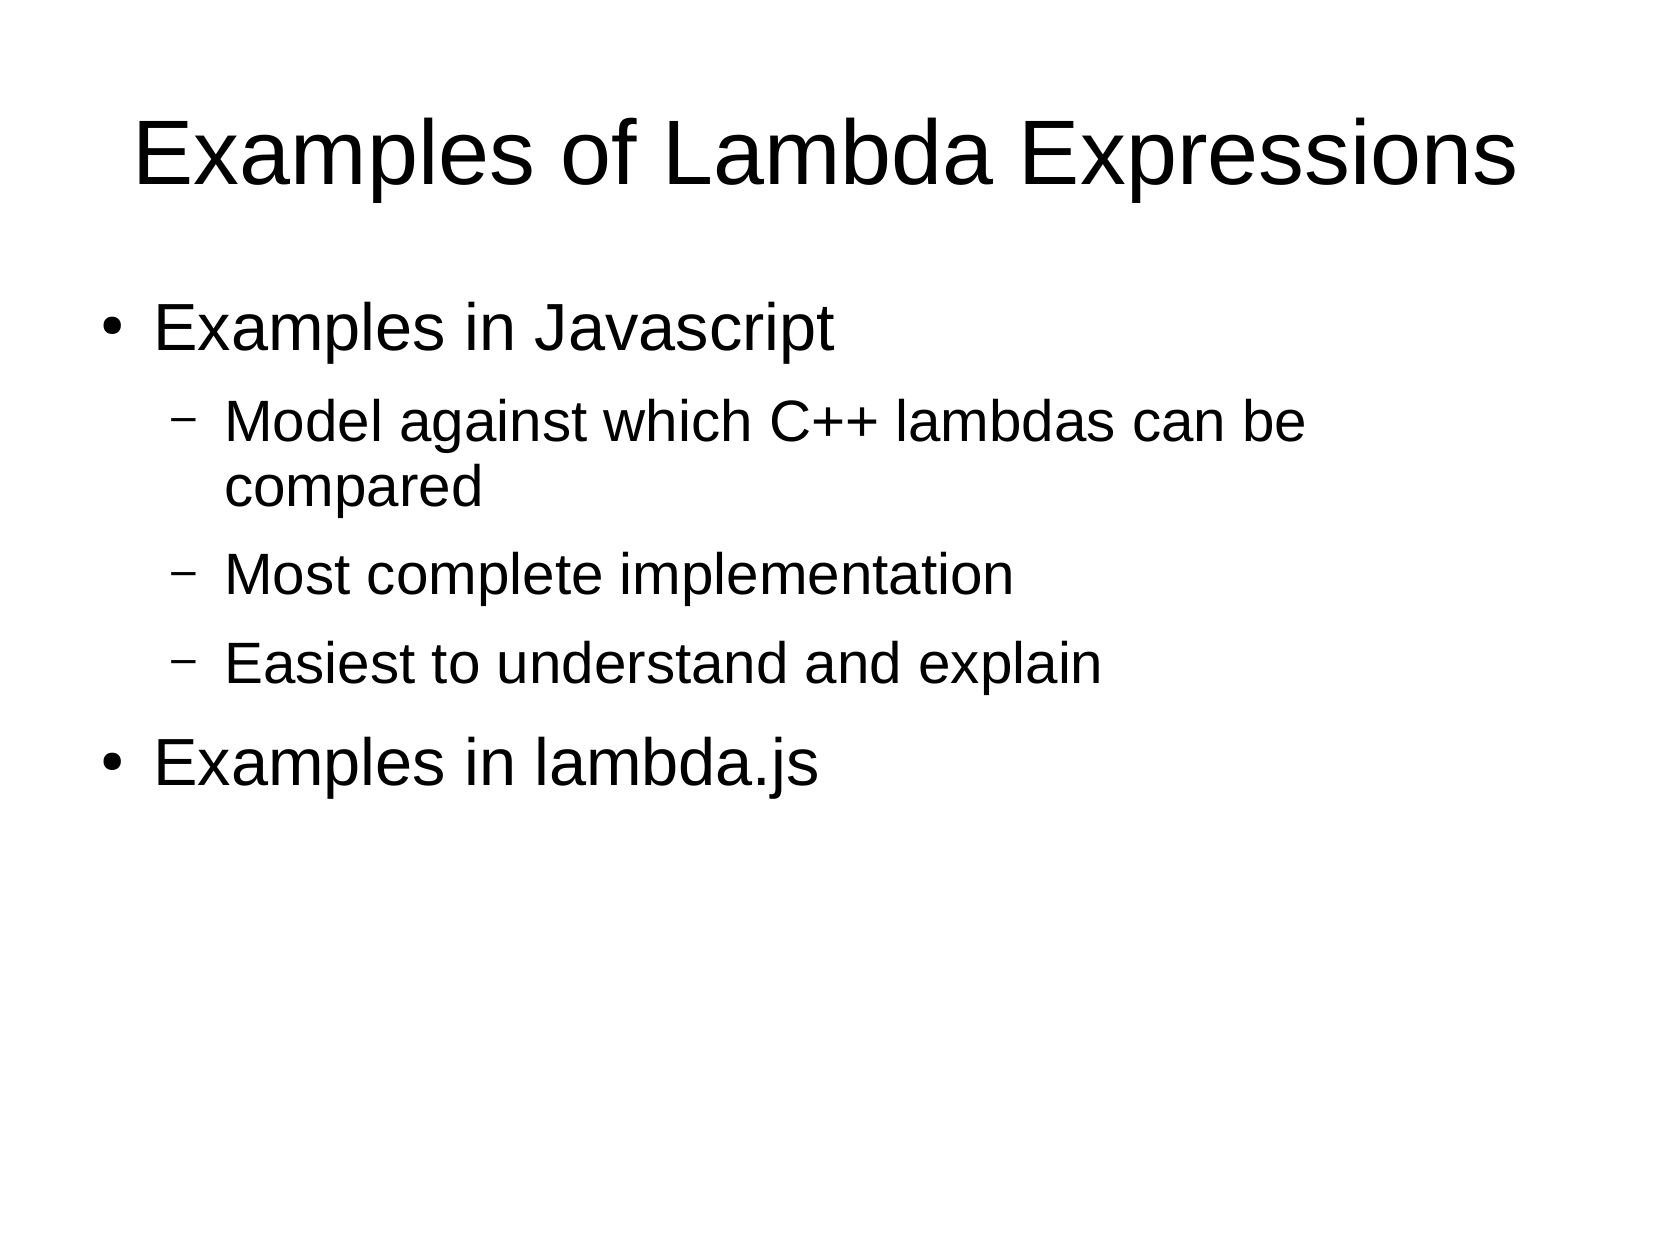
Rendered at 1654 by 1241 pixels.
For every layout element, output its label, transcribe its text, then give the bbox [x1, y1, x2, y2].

list Examples in Javascript Model against which C++ lambdas can be compared Most complete implementation Easiest to understand and explain Examples in lambda.js [82, 290, 1571, 1010]
title Examples of Lambda Expressions [82, 49, 1571, 257]
